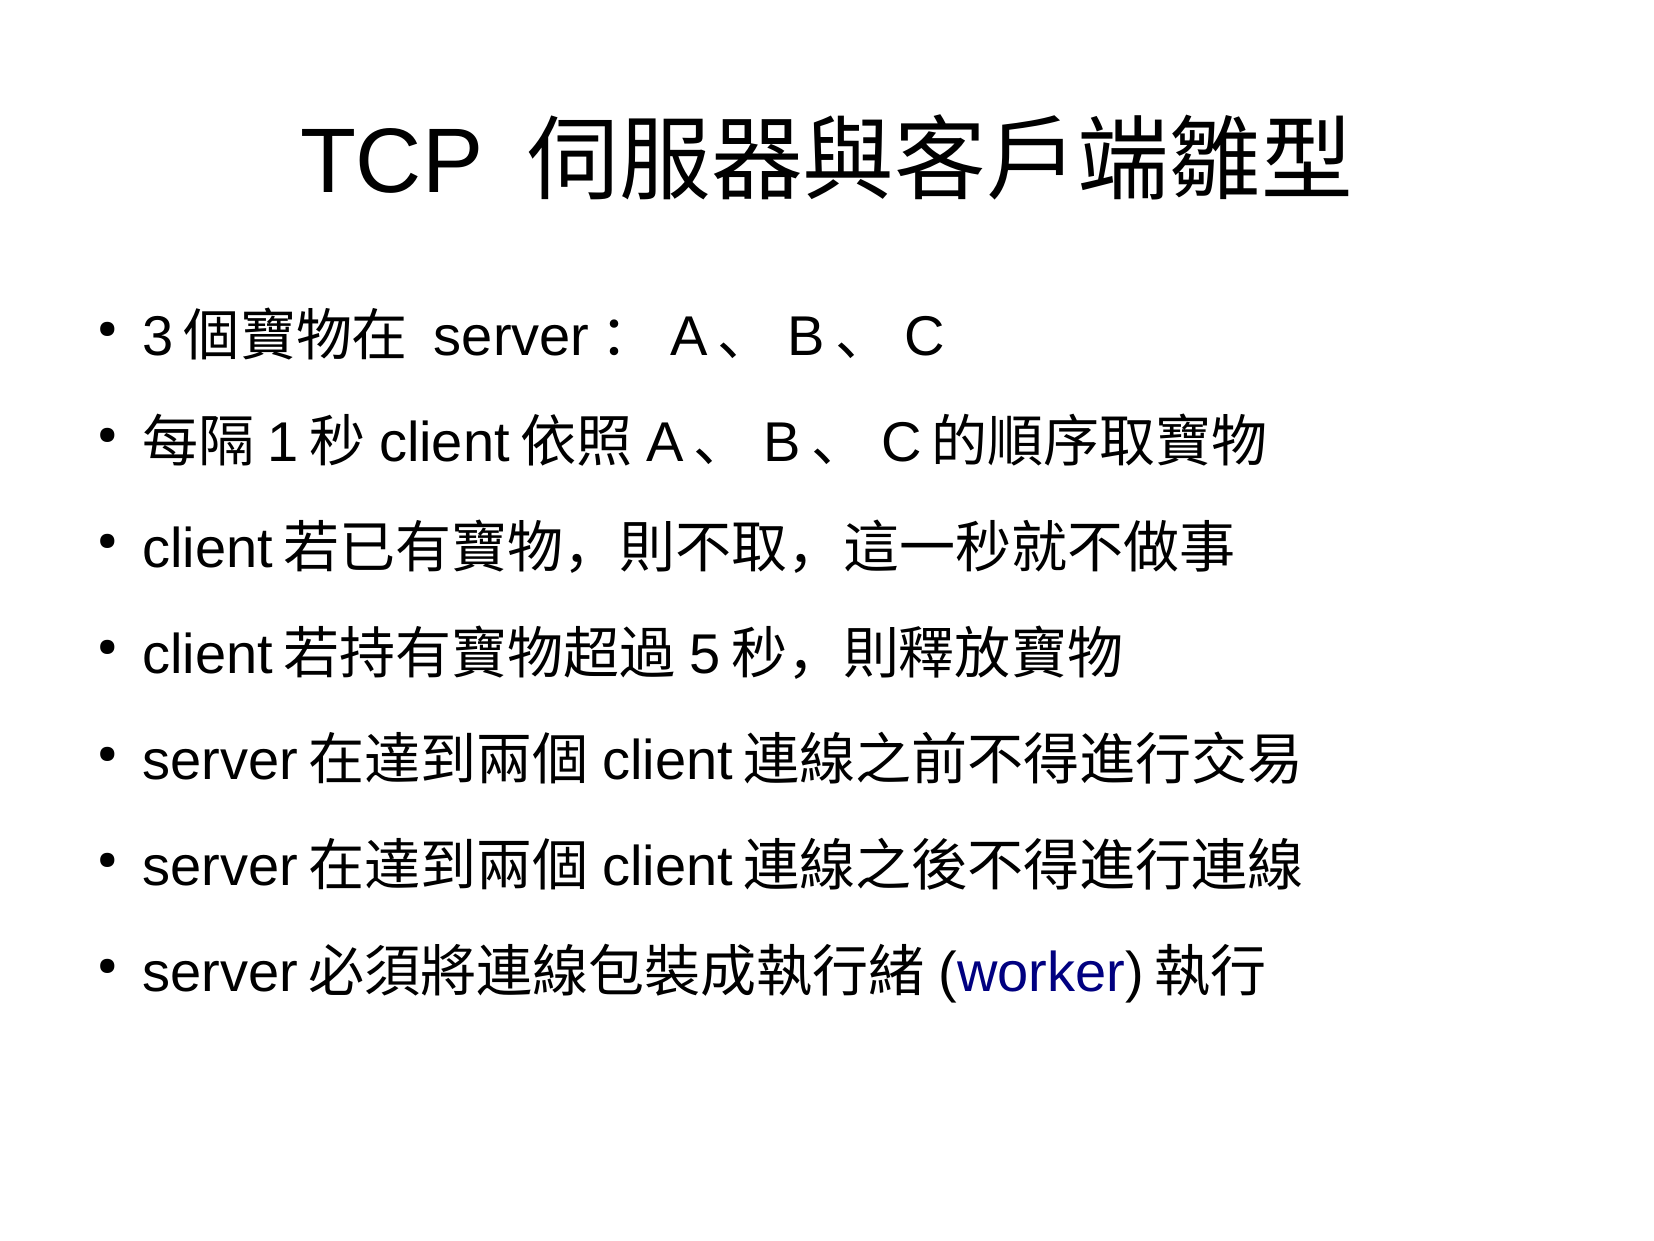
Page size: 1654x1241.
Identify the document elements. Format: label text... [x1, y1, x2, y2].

list 3個寶物在 server：A、B、C 每隔1秒client依照A、B、C的順序取寶物 client若已有寶物，則不取，這一秒就不做事 client若持有寶物超過5秒，則釋放寶物 server在達到兩個client連線之前不得進行交易 server在達到兩個client連線之後不得進行連線 server必須將連線包裝成執行緒(worker)執行 [82, 290, 1571, 1010]
title TCP 伺服器與客戶端雛型 [82, 49, 1571, 257]
